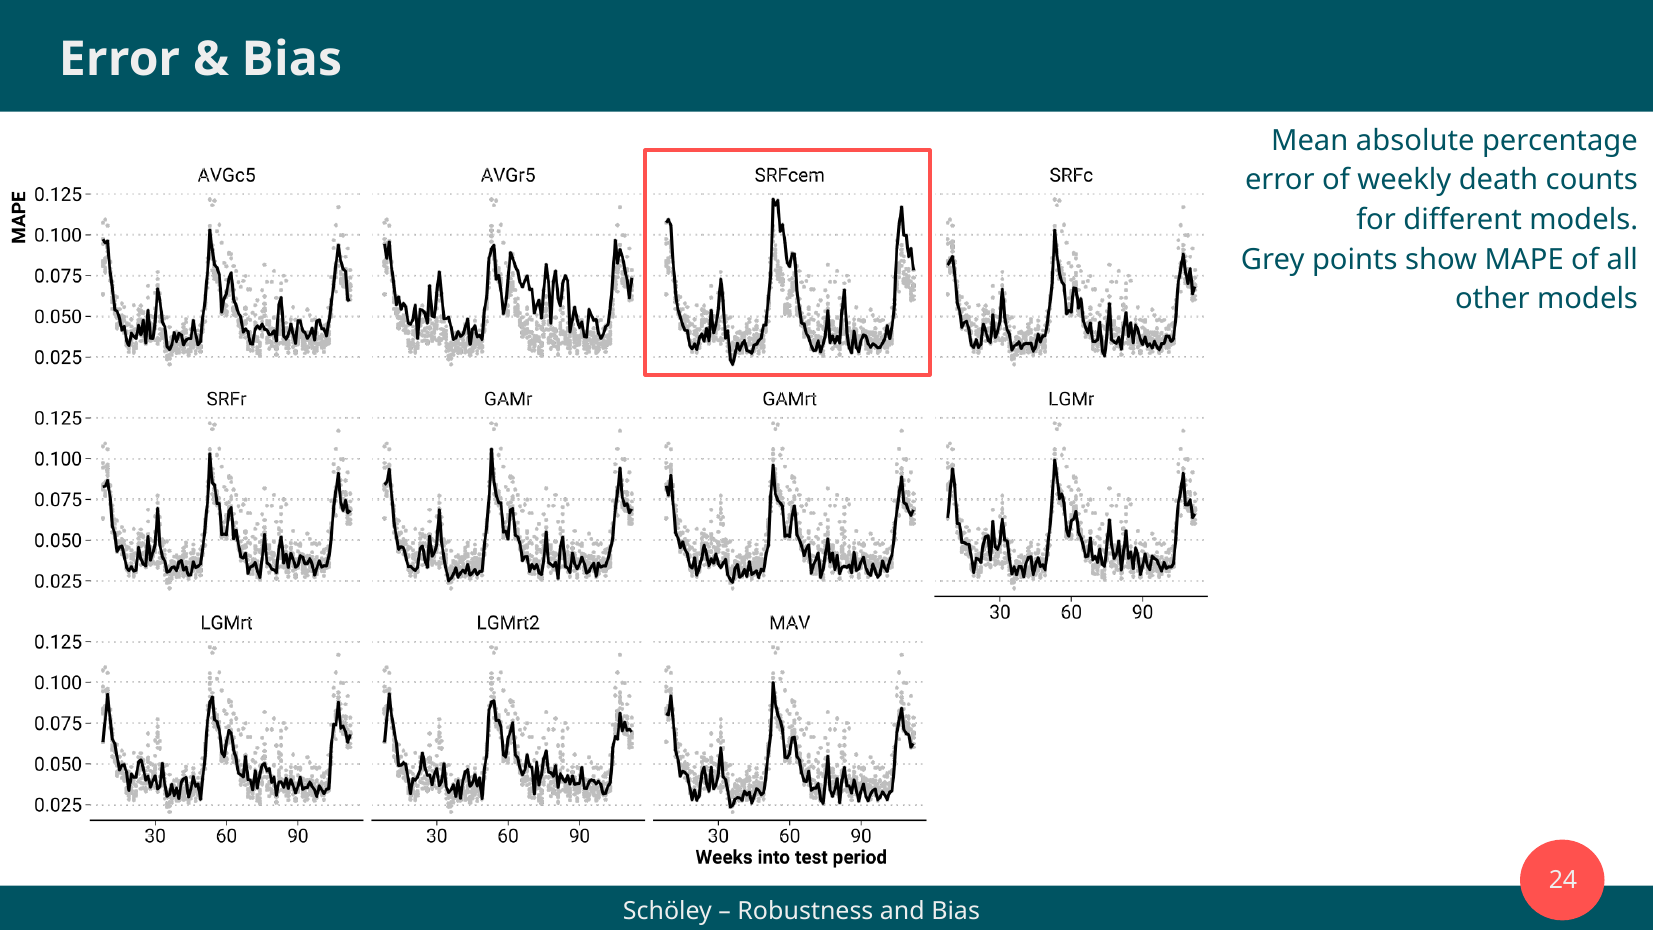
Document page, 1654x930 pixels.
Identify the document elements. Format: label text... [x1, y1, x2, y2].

title Error & Bias [58, 0, 1594, 117]
picture [2, 149, 1216, 878]
text_box Mean absolute percentage error of weekly death counts for different models. Grey points show MAPE of all other models [1215, 111, 1653, 403]
picture [647, 152, 928, 373]
